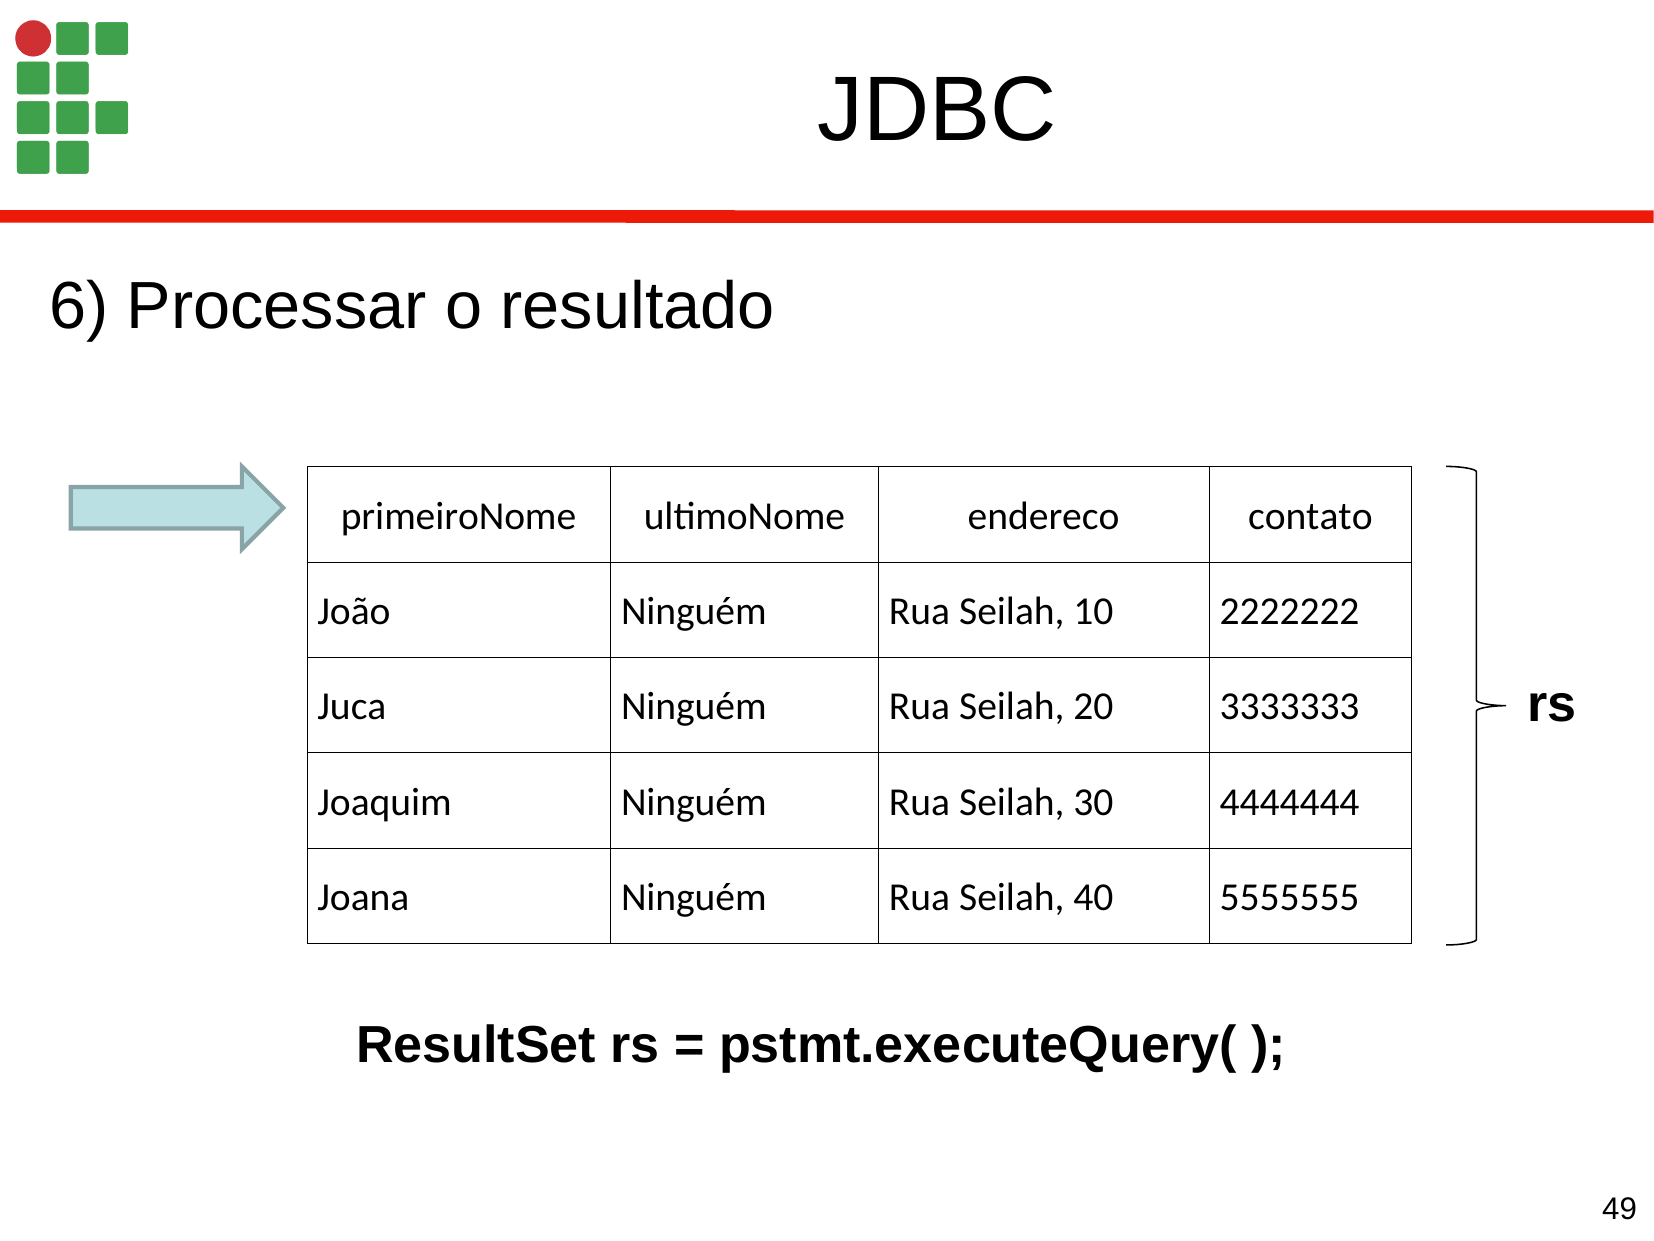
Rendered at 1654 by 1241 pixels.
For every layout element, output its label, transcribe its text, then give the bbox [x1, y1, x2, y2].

table_header primeiroNome [308, 467, 610, 562]
table_cell Rua Seilah, 10 [879, 563, 1209, 657]
text_box 6) Processar o resultado [32, 253, 1654, 1205]
table_cell Rua Seilah, 20 [879, 658, 1209, 752]
table_cell Rua Seilah, 40 [879, 849, 1209, 943]
table_cell Ninguém [611, 849, 878, 943]
text_box JDBC [253, 0, 1622, 207]
table_header contato [1210, 467, 1411, 562]
table_cell João [308, 563, 610, 657]
table_cell 3333333 [1210, 658, 1411, 752]
table_cell 5555555 [1210, 849, 1411, 943]
table_cell Rua Seilah, 30 [879, 753, 1209, 848]
table_cell Ninguém [611, 563, 878, 657]
picture [14, 16, 130, 178]
table_cell 2222222 [1210, 563, 1411, 657]
text_box [70, 466, 284, 550]
text_box ResultSet rs = pstmt.executeQuery( ); [341, 1002, 1301, 1081]
text_box <number> [1185, 1179, 1654, 1220]
table_header ultimoNome [611, 467, 878, 562]
table_cell Joana [308, 849, 610, 943]
table_cell Ninguém [611, 753, 878, 848]
table_cell Juca [308, 658, 610, 752]
table_cell 4444444 [1210, 753, 1411, 848]
table_cell Ninguém [611, 658, 878, 752]
table_cell Joaquim [308, 753, 610, 848]
text_box rs [1512, 661, 1592, 740]
table_header endereco [879, 467, 1209, 562]
